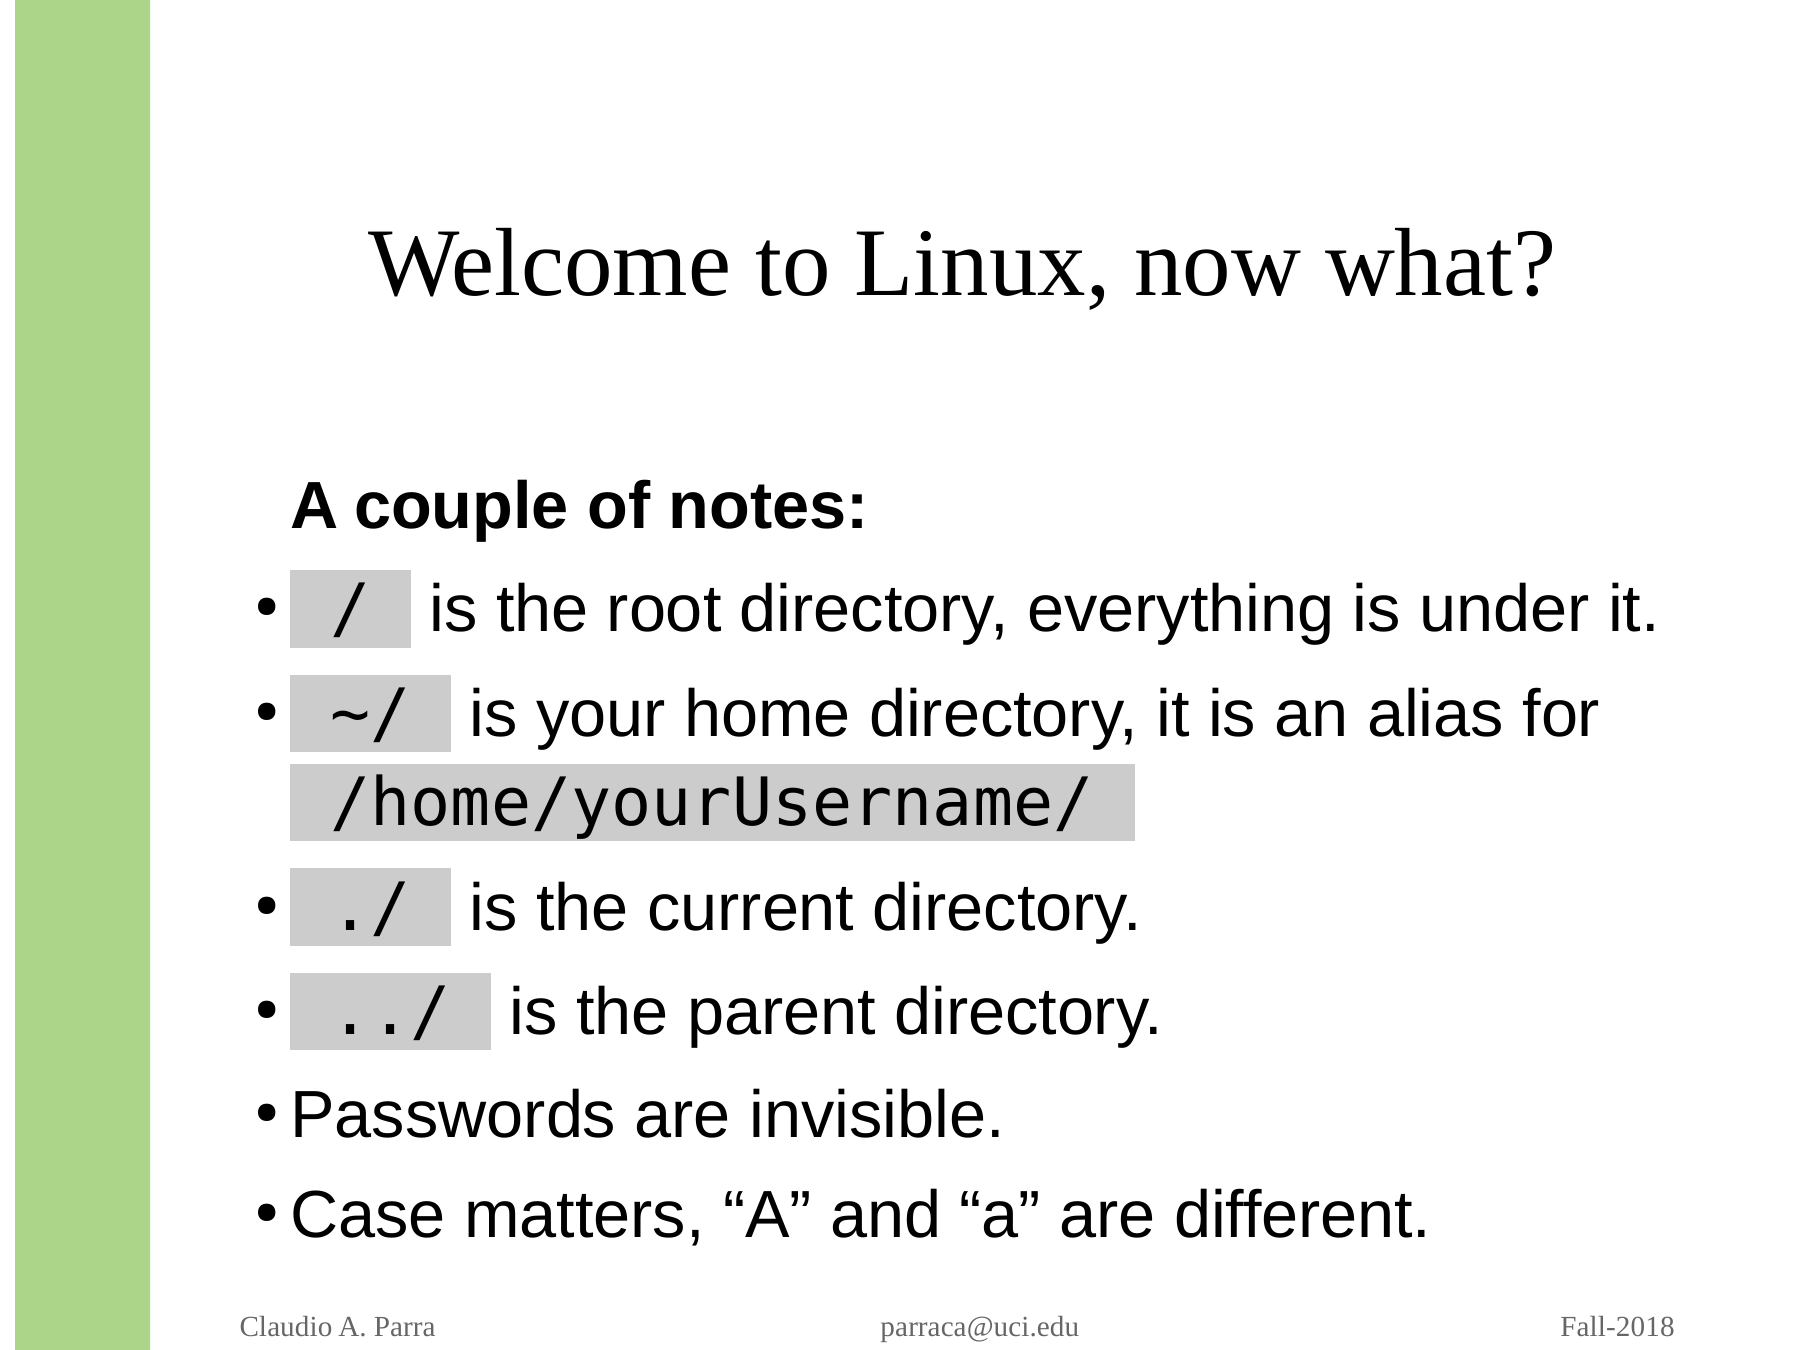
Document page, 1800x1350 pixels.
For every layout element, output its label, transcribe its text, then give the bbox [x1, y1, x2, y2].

subtitle Welcome to Linux, now what? [368, 101, 1591, 424]
text_box A couple of notes: / is the root directory, everything is under it. ~/ is your home directory, it is an alias for /home/yourUsername/ ./ is the current directory. ../ is the parent directory. Passwords are invisible. Case matters, “A” and “a” are different. [240, 449, 1681, 1260]
